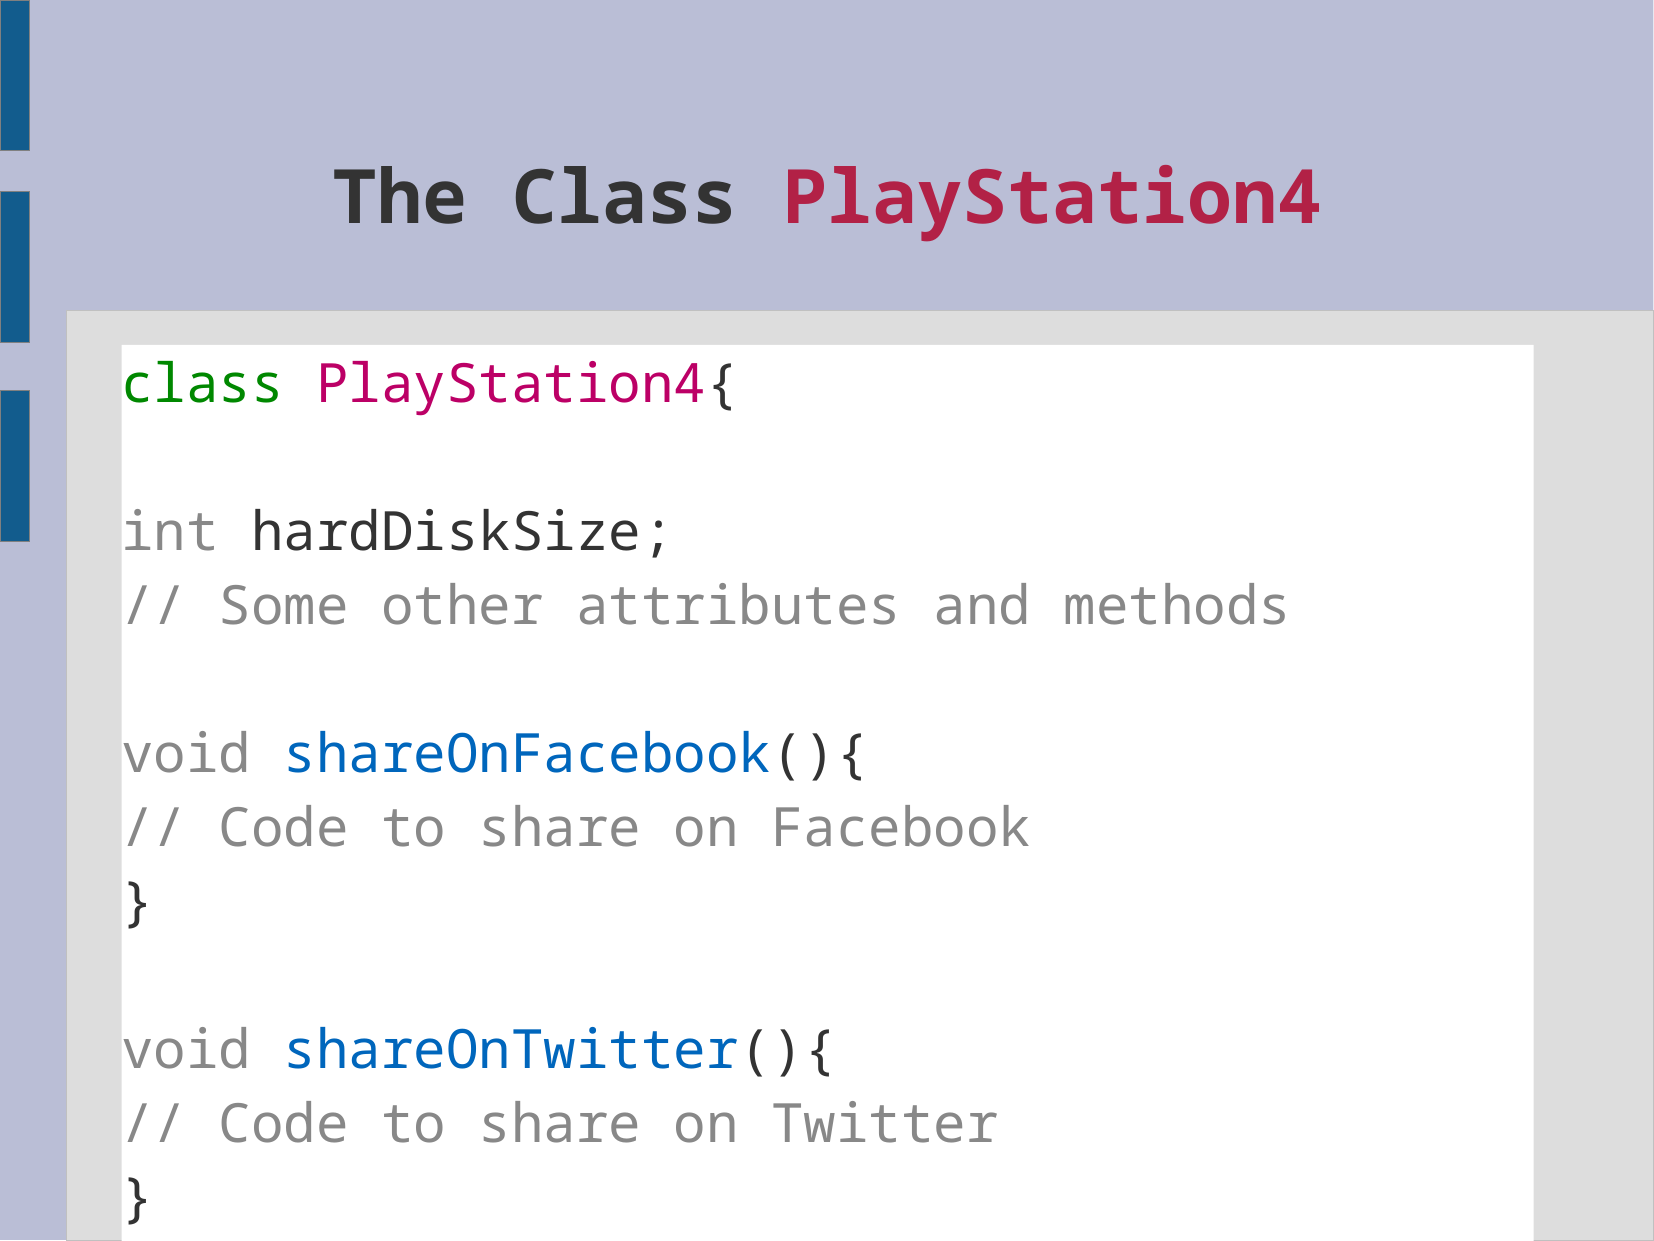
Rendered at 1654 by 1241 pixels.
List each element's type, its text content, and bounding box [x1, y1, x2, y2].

title The Class PlayStation4 [121, 91, 1534, 299]
list class PlayStation4{ int hardDiskSize; // Some other attributes and methods void shareOnFacebook(){ // Code to share on Facebook } void shareOnTwitter(){ // Code to share on Twitter } } [121, 344, 1534, 1171]
